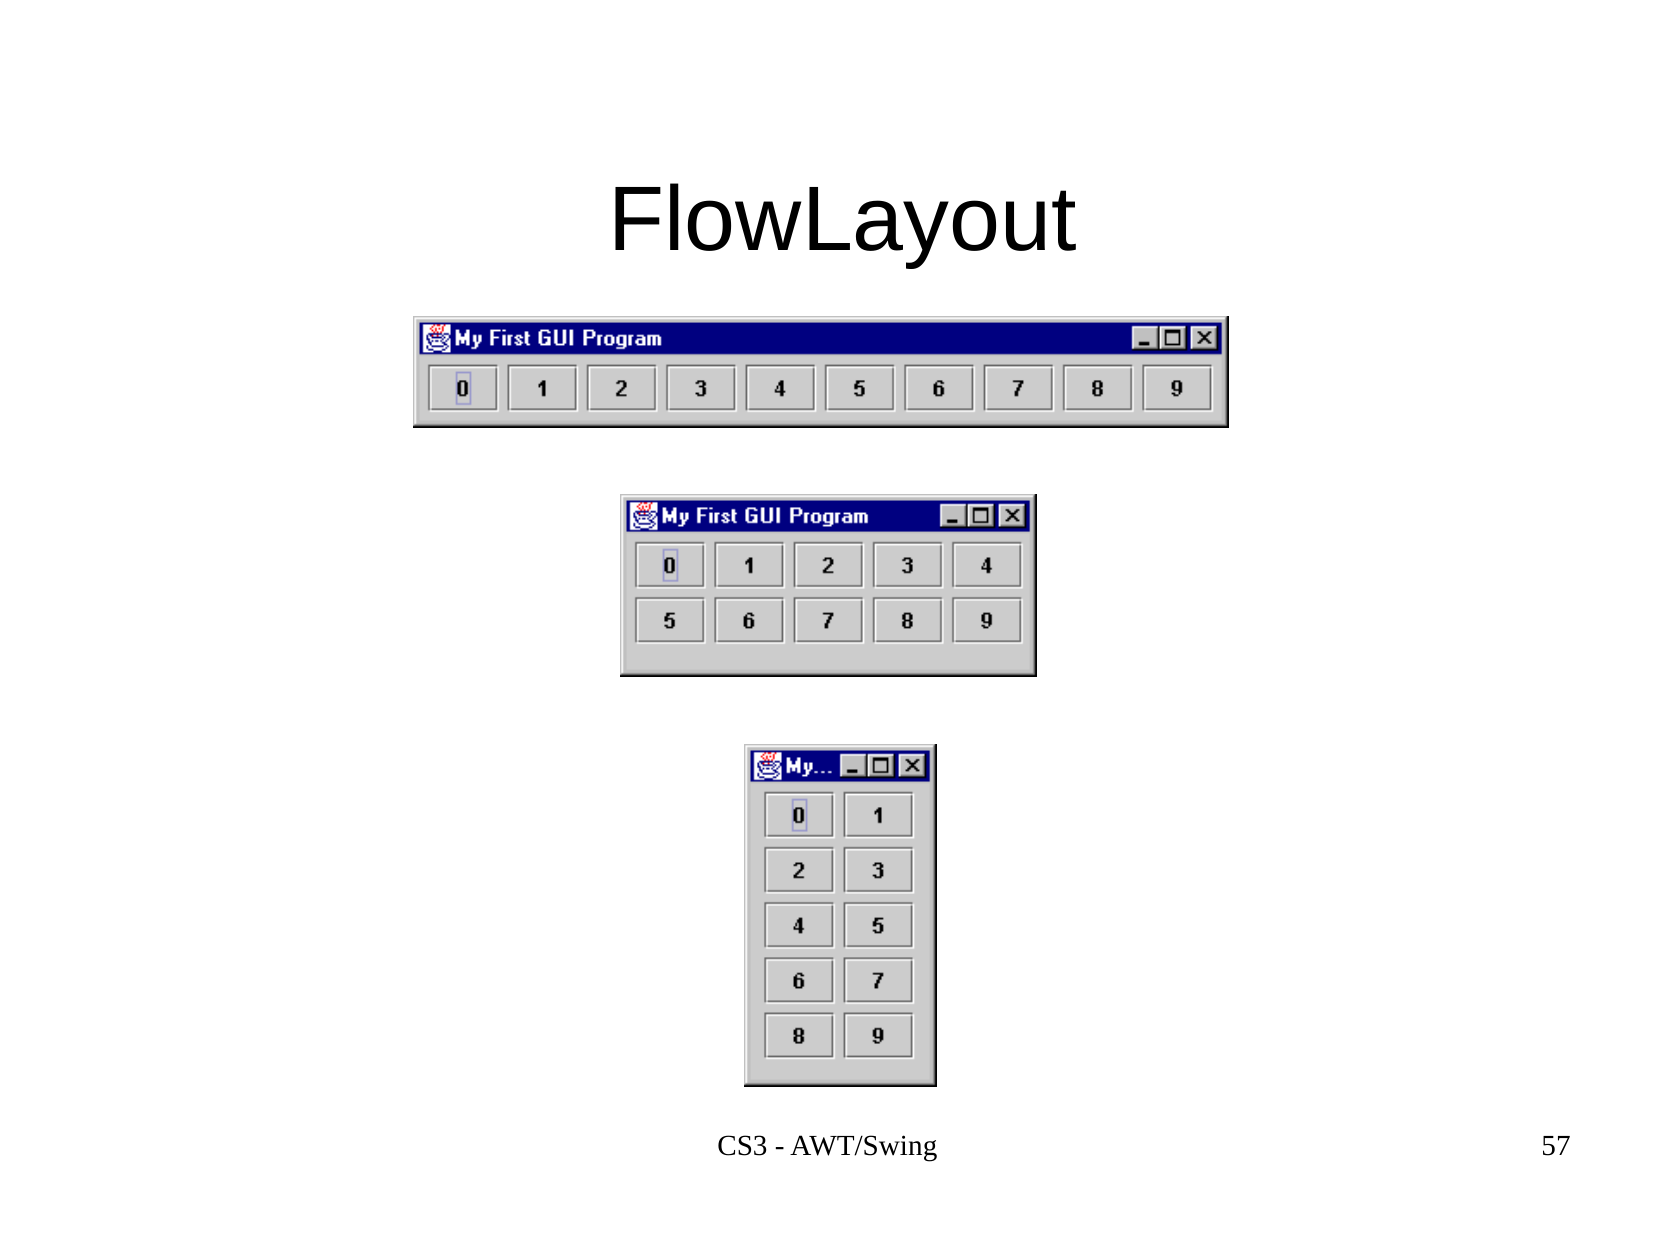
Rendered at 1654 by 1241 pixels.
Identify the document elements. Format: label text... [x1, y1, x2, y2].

picture [620, 494, 1037, 677]
title FlowLayout [124, 110, 1530, 317]
picture [413, 316, 1229, 428]
picture [744, 744, 937, 1087]
